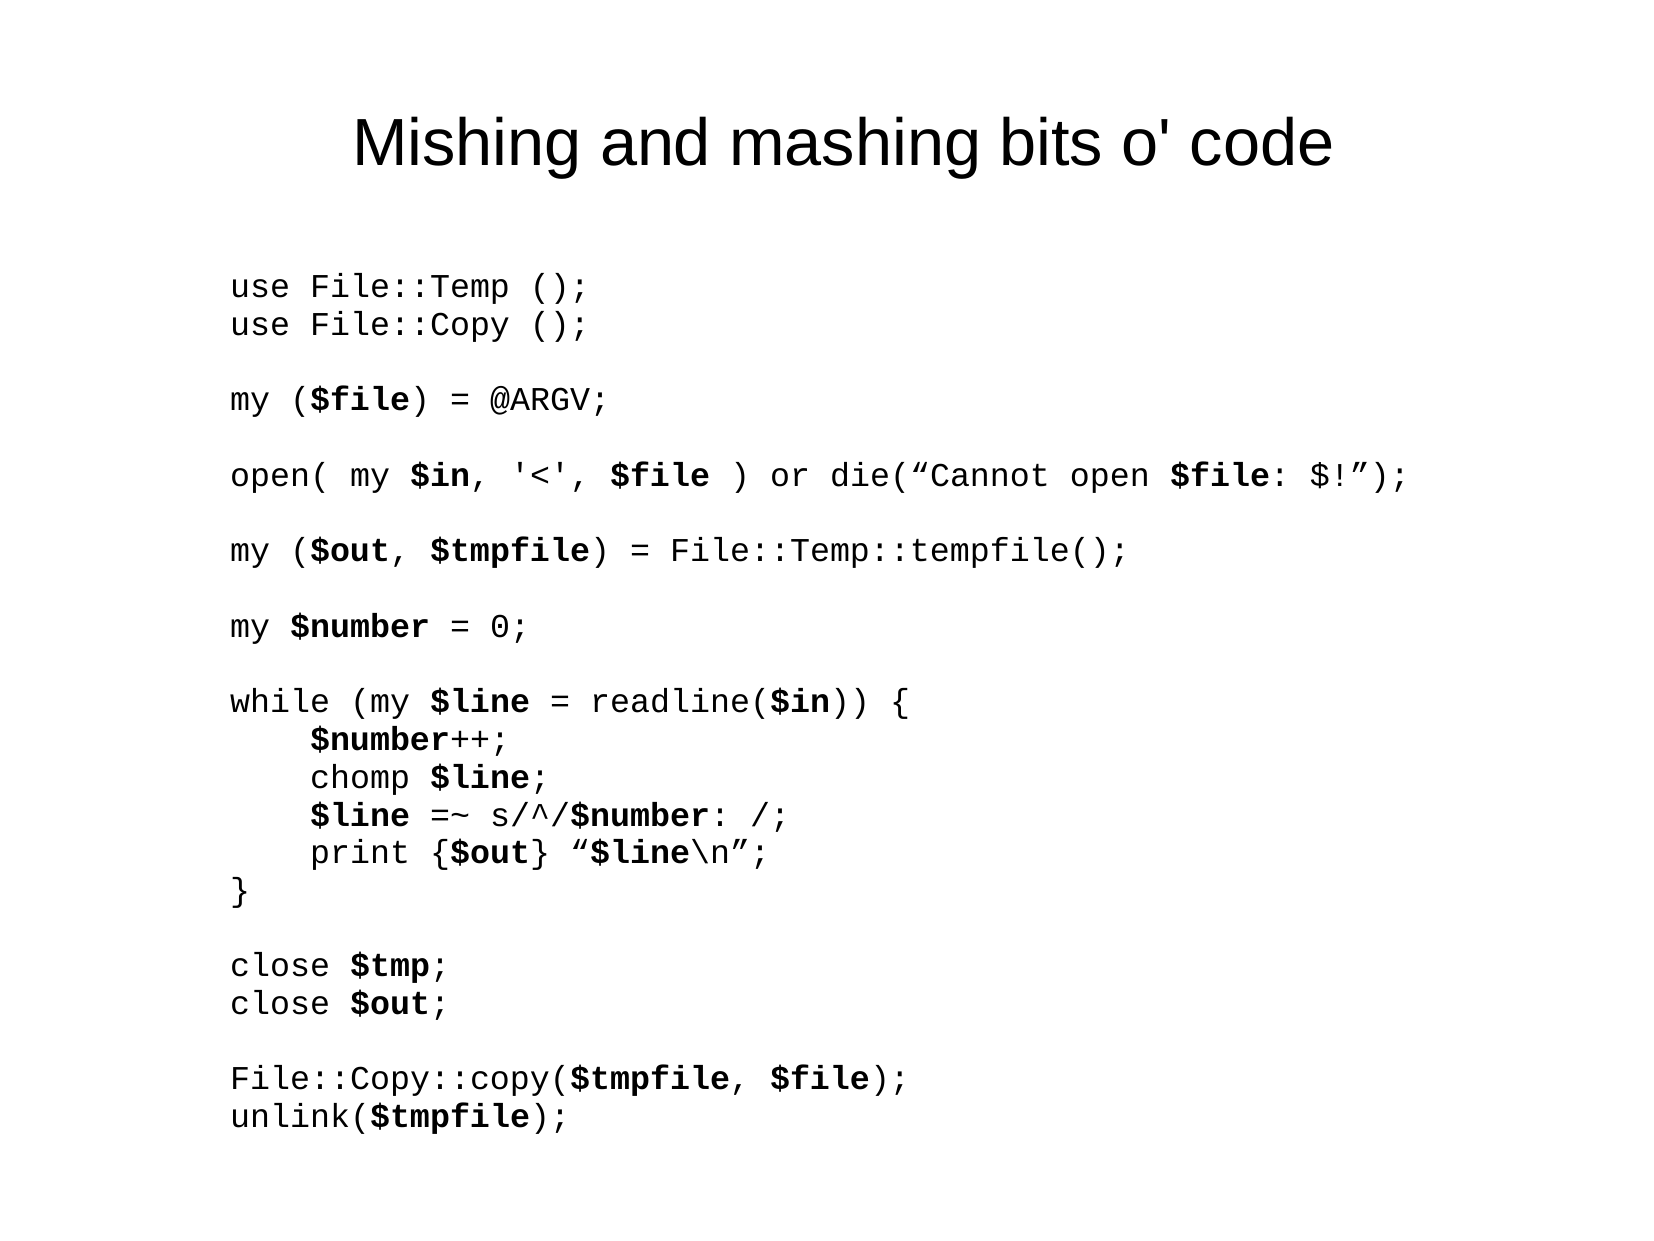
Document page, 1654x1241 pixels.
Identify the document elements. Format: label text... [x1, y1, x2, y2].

text_box use File::Temp (); use File::Copy (); my ($file) = @ARGV; open( my $in, '<', $file ) or die(“Cannot open $file: $!”); my ($out, $tmpfile) = File::Temp::tempfile(); my $number = 0; while (my $line = readline($in)) { $number++; chomp $line; $line =~ s/^/$number: /; print {$out} “$line\n”; } close $tmp; close $out; File::Copy::copy($tmpfile, $file); unlink($tmpfile); [215, 262, 1654, 1241]
text_box Mishing and mashing bits o' code [337, 97, 1355, 188]
